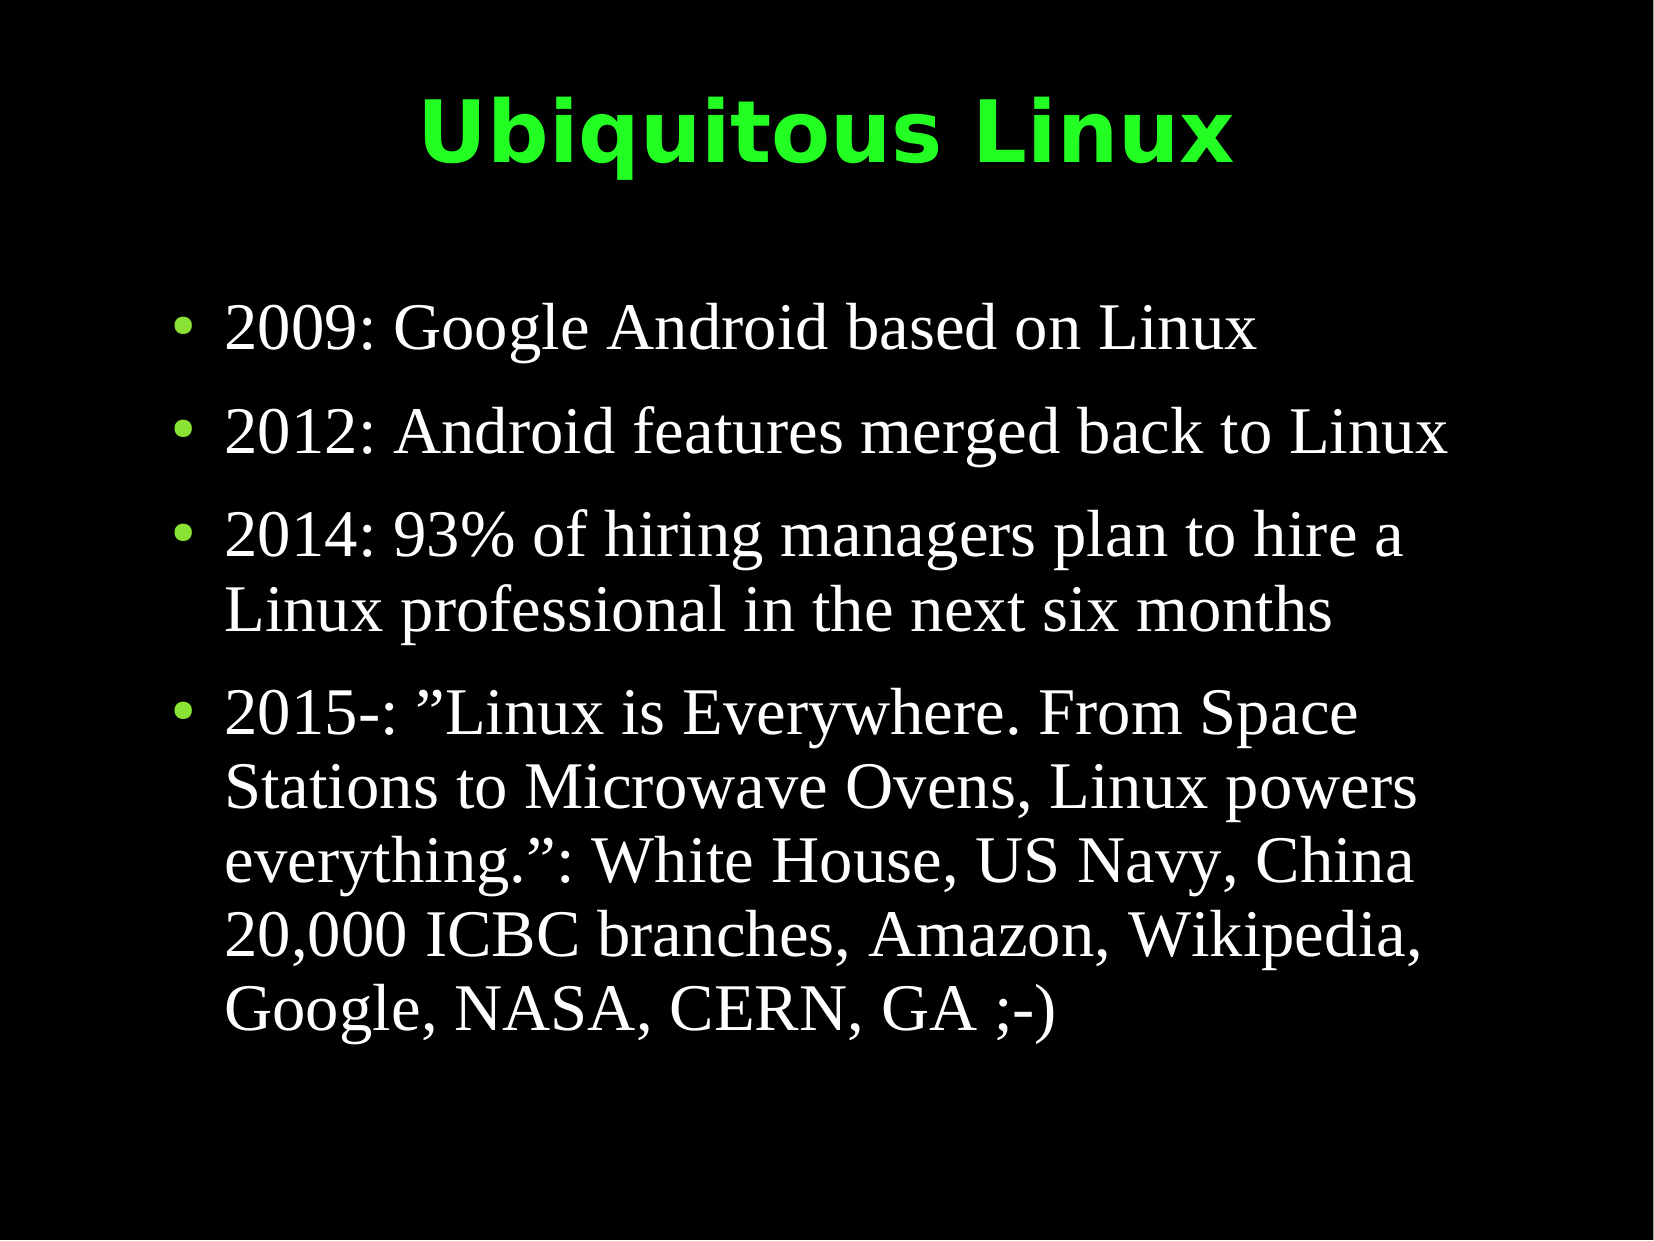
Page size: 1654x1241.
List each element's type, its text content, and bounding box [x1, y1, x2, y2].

list 2009: Google Android based on Linux 2012: Android features merged back to Linux 2014: 93% of hiring managers plan to hire a Linux professional in the next six months 2015-: ”Linux is Everywhere. From Space Stations to Microwave Ovens, Linux powers everything.”: White House, US Navy, China 20,000 ICBC branches, Amazon, Wikipedia, Google, NASA, CERN, GA ;-) [82, 290, 1571, 1109]
title Ubiquitous Linux [82, 29, 1571, 237]
